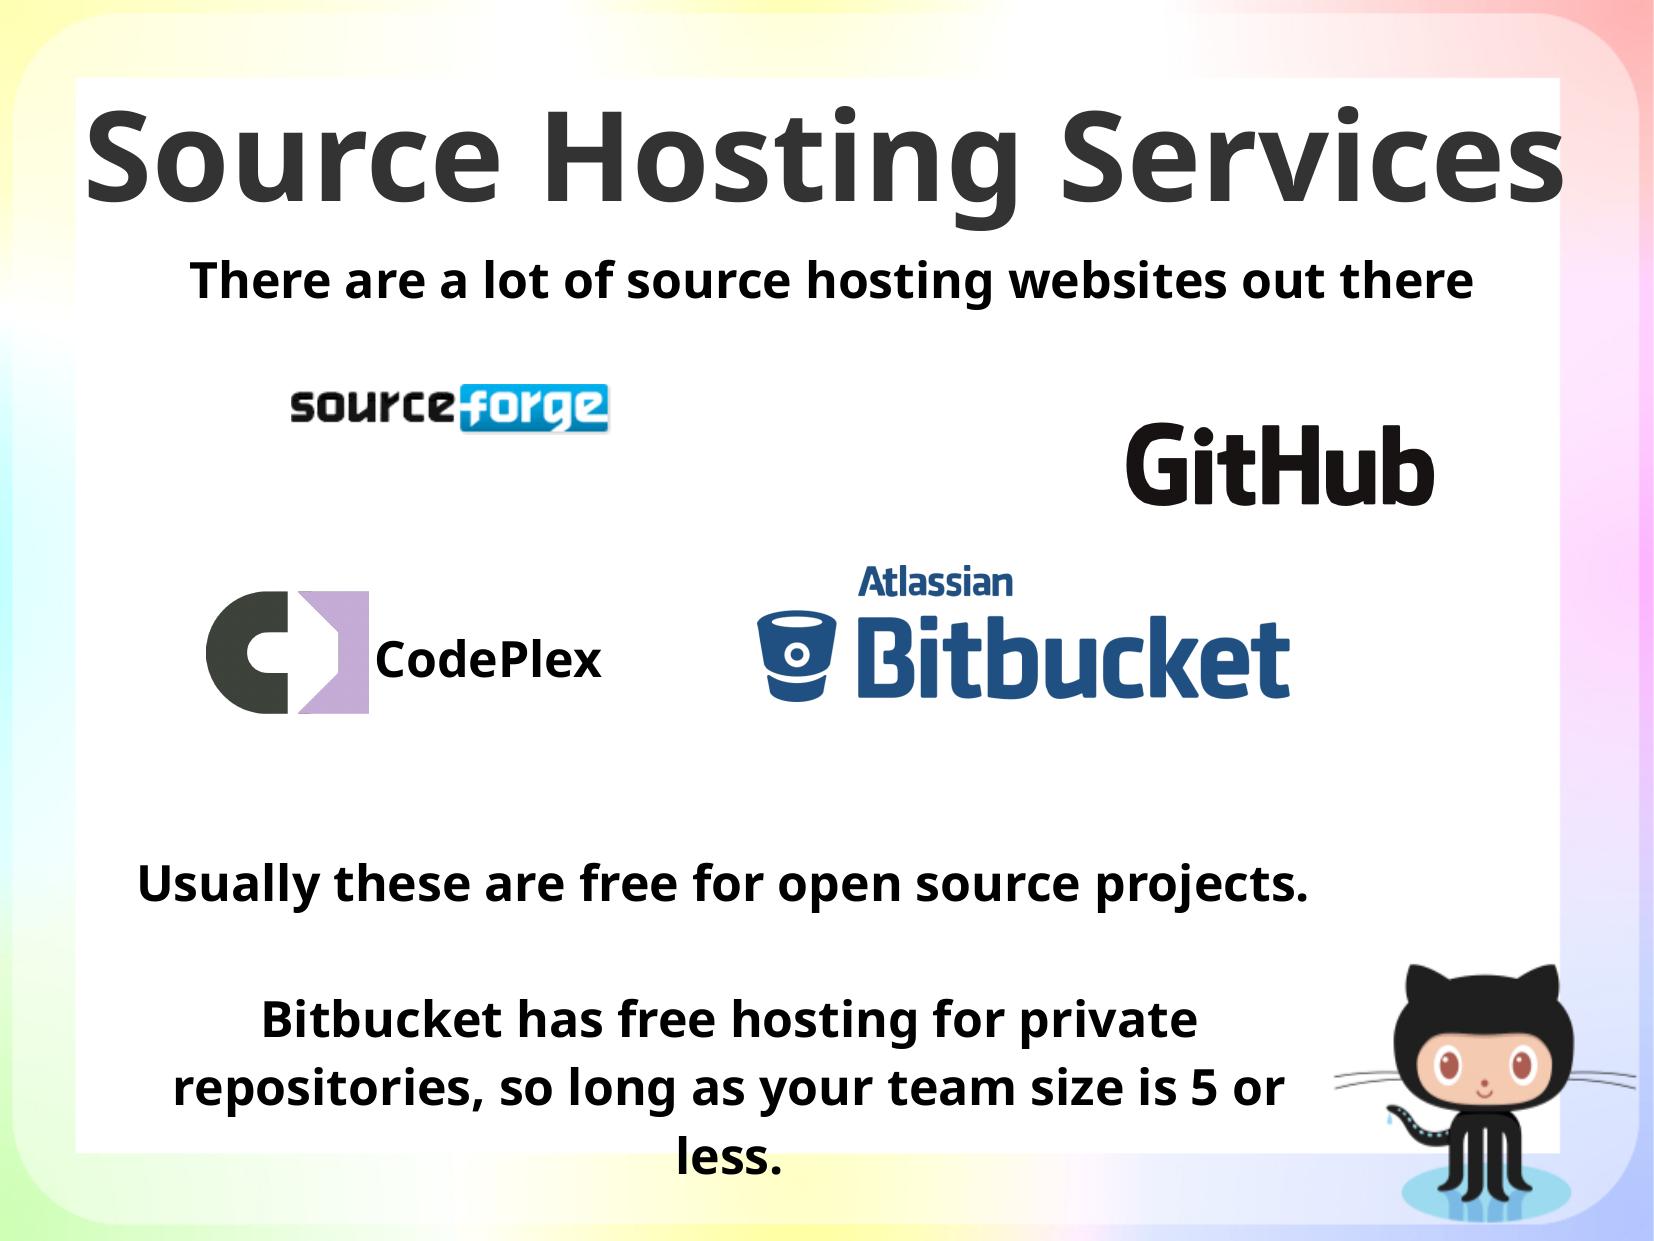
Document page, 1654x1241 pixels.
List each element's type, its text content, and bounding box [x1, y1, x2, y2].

text_box Usually these are free for open source projects. Bitbucket has free hosting for private repositories, so long as your team size is 5 or less. [131, 847, 1329, 1090]
text_box CodePlex [320, 623, 657, 687]
text_box There are a lot of source hosting websites out there [160, 244, 1506, 309]
picture [0, 0, 1654, 1241]
title Source Hosting Services [82, 49, 1571, 257]
